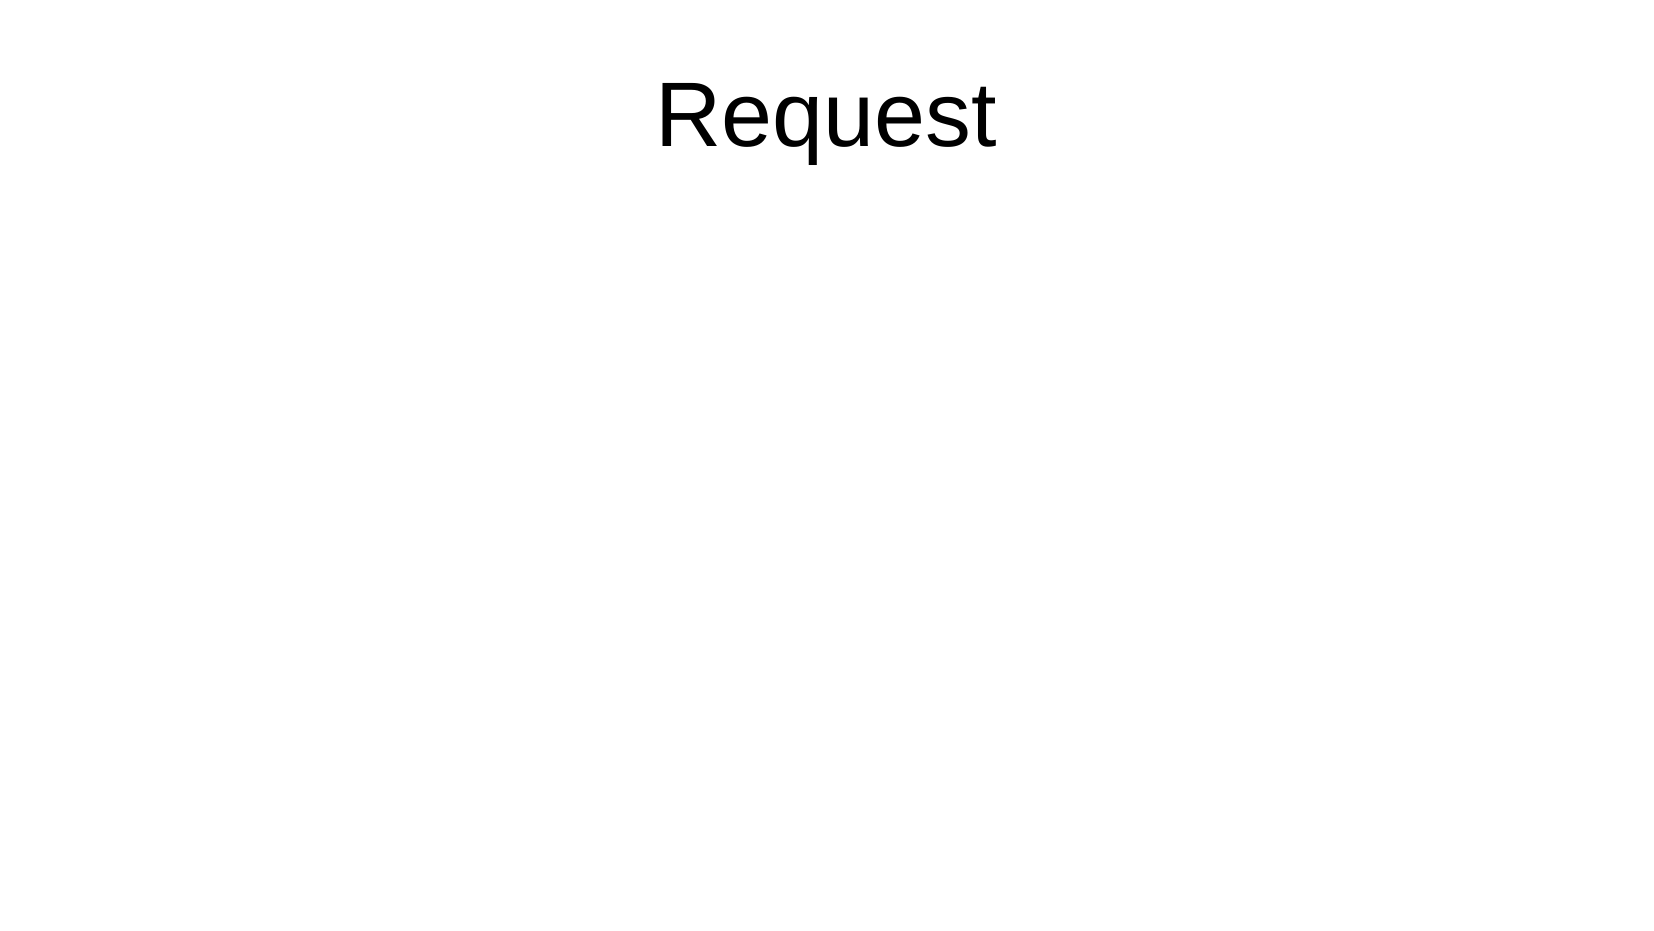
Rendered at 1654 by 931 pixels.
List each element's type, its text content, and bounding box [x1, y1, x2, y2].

title Request [82, 37, 1571, 193]
